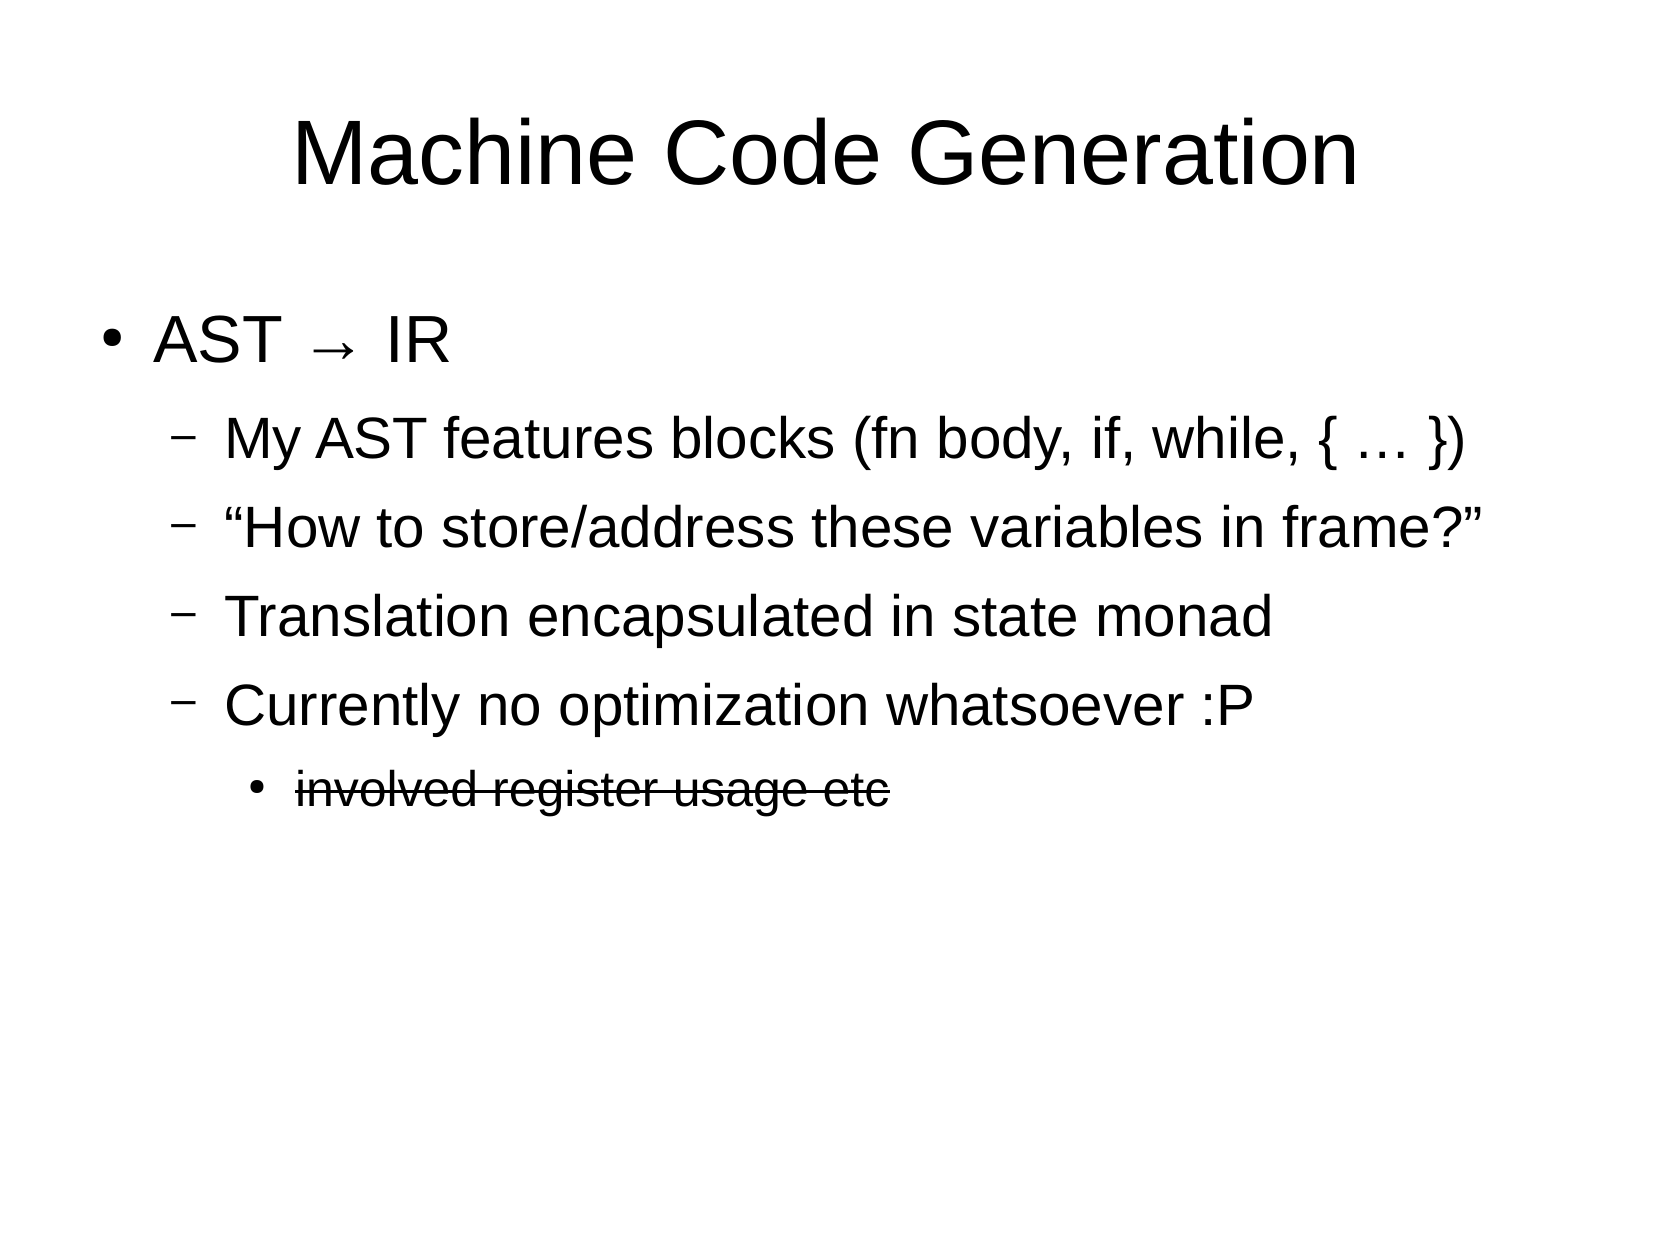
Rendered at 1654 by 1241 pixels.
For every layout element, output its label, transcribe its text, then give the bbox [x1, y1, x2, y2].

list AST → IR My AST features blocks (fn body, if, while, { … }) “How to store/address these variables in frame?” Translation encapsulated in state monad Currently no optimization whatsoever :P involved register usage etc [82, 302, 1571, 1179]
title Machine Code Generation [82, 49, 1571, 257]
